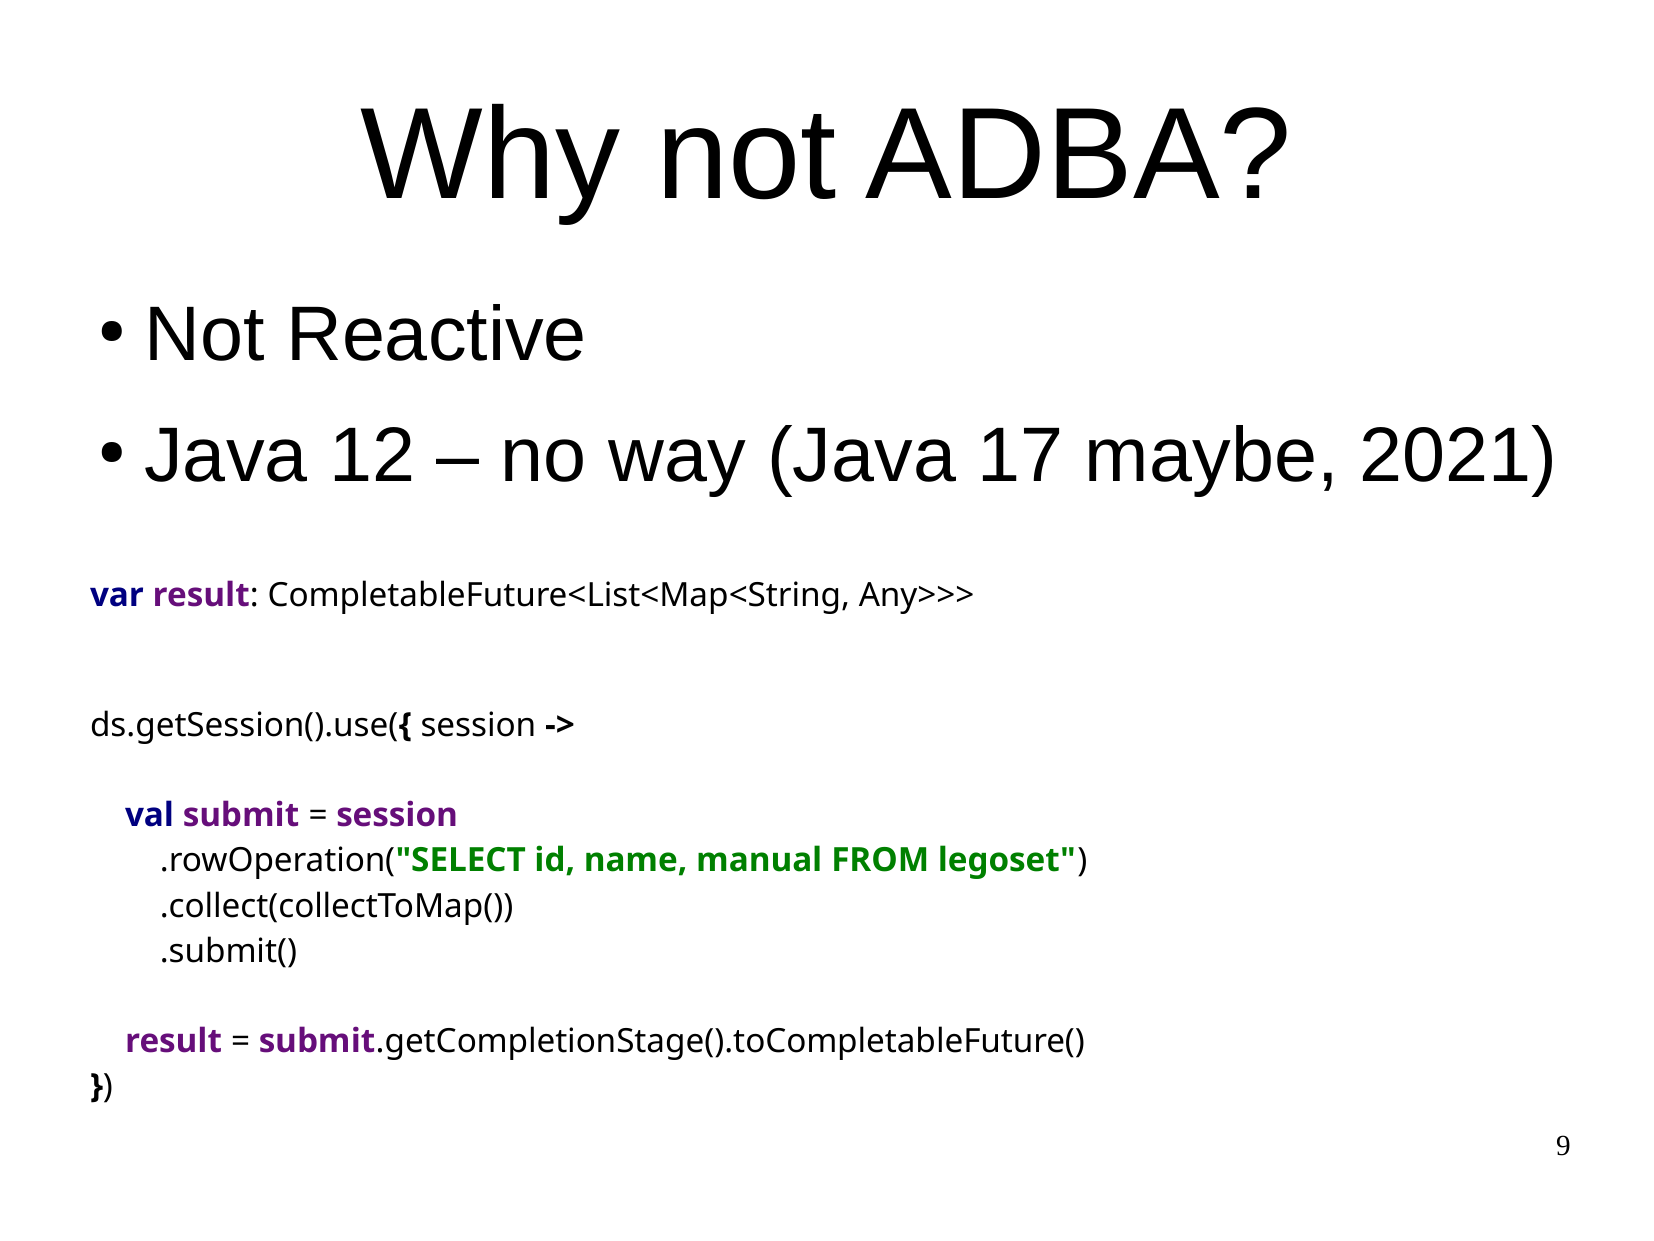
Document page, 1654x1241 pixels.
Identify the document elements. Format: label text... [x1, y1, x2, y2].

title Why not ADBA? [82, 49, 1571, 257]
list Not Reactive Java 12 – no way (Java 17 maybe, 2021) [82, 290, 1561, 511]
list var result: CompletableFuture<List<Map<String, Any>>> ds.getSession().use({ session -> val submit = session .rowOperation("SELECT id, name, manual FROM legoset") .collect(collectToMap()) .submit() result = submit.getCompletionStage().toCompletableFuture() }) [90, 570, 1516, 1111]
